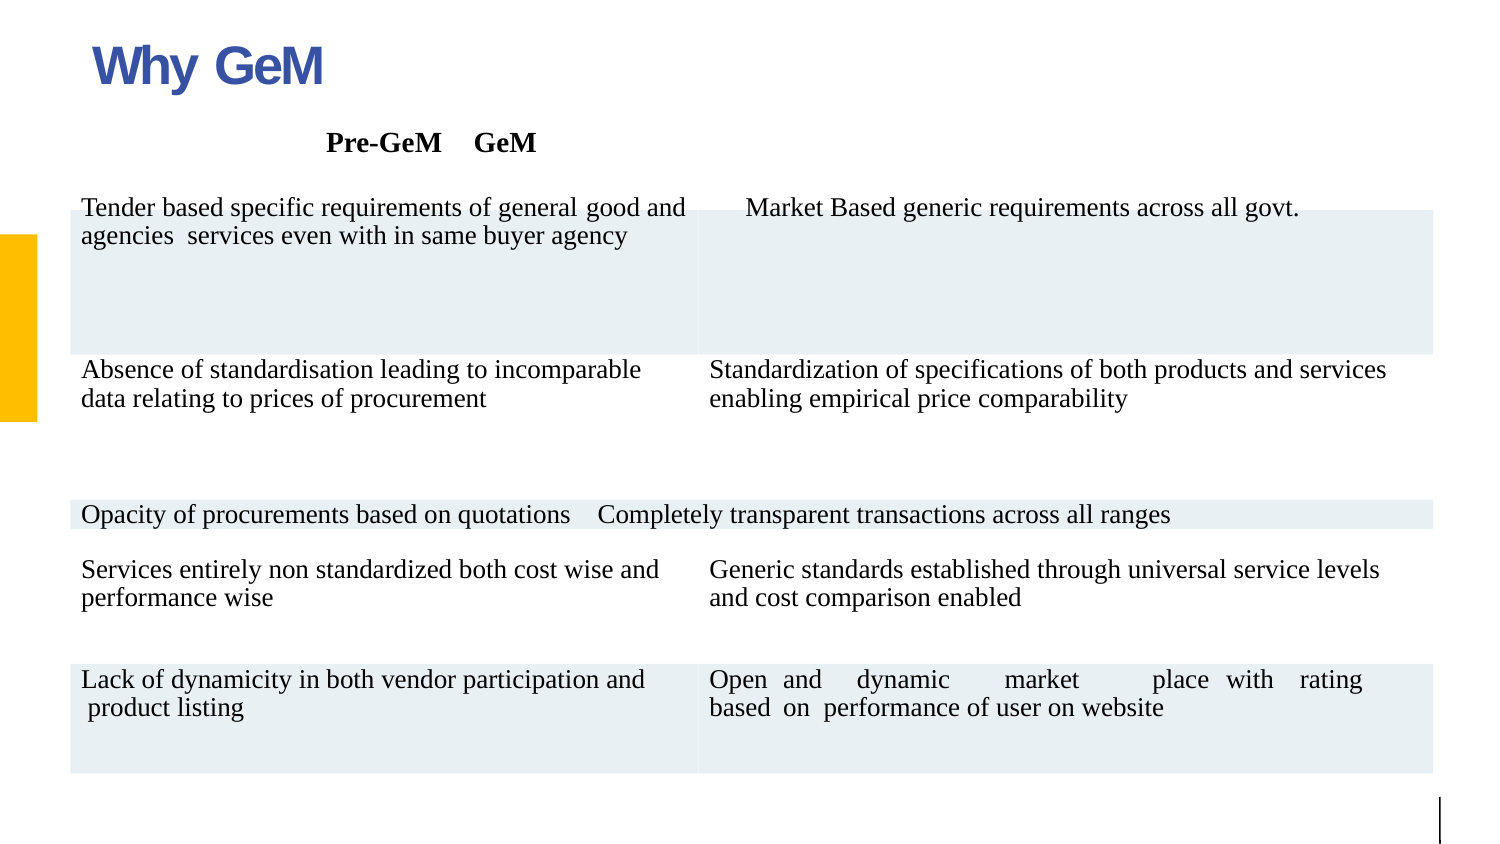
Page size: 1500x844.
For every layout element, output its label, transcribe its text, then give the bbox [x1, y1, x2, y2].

text_box Generic standards established through universal service levels and cost comparison enabled [707, 549, 1424, 612]
text_box Lack of dynamicity in both vendor participation and product listing [81, 658, 646, 722]
text_box Why GeM [90, 28, 337, 121]
text_box Opacity of procurements based on quotations Completely transparent transactions across all ranges [70, 499, 1434, 529]
text_box [0, 234, 38, 422]
text_box Pre-GeM GeM Tender based specific requirements of general good and Market Based generic requirements across all govt. agencies services even with in same buyer agency [78, 121, 1365, 270]
text_box Open and dynamic market place with rating based on performance of user on website [709, 658, 1424, 722]
text_box Absence of standardisation leading to incomparable data relating to prices of procurement [78, 349, 690, 413]
text_box Services entirely non standardized both cost wise and performance wise [78, 549, 690, 612]
text_box [70, 554, 1434, 774]
text_box Standardization of specifications of both products and services enabling empirical price comparability [707, 349, 1424, 413]
text_box [70, 210, 1434, 499]
